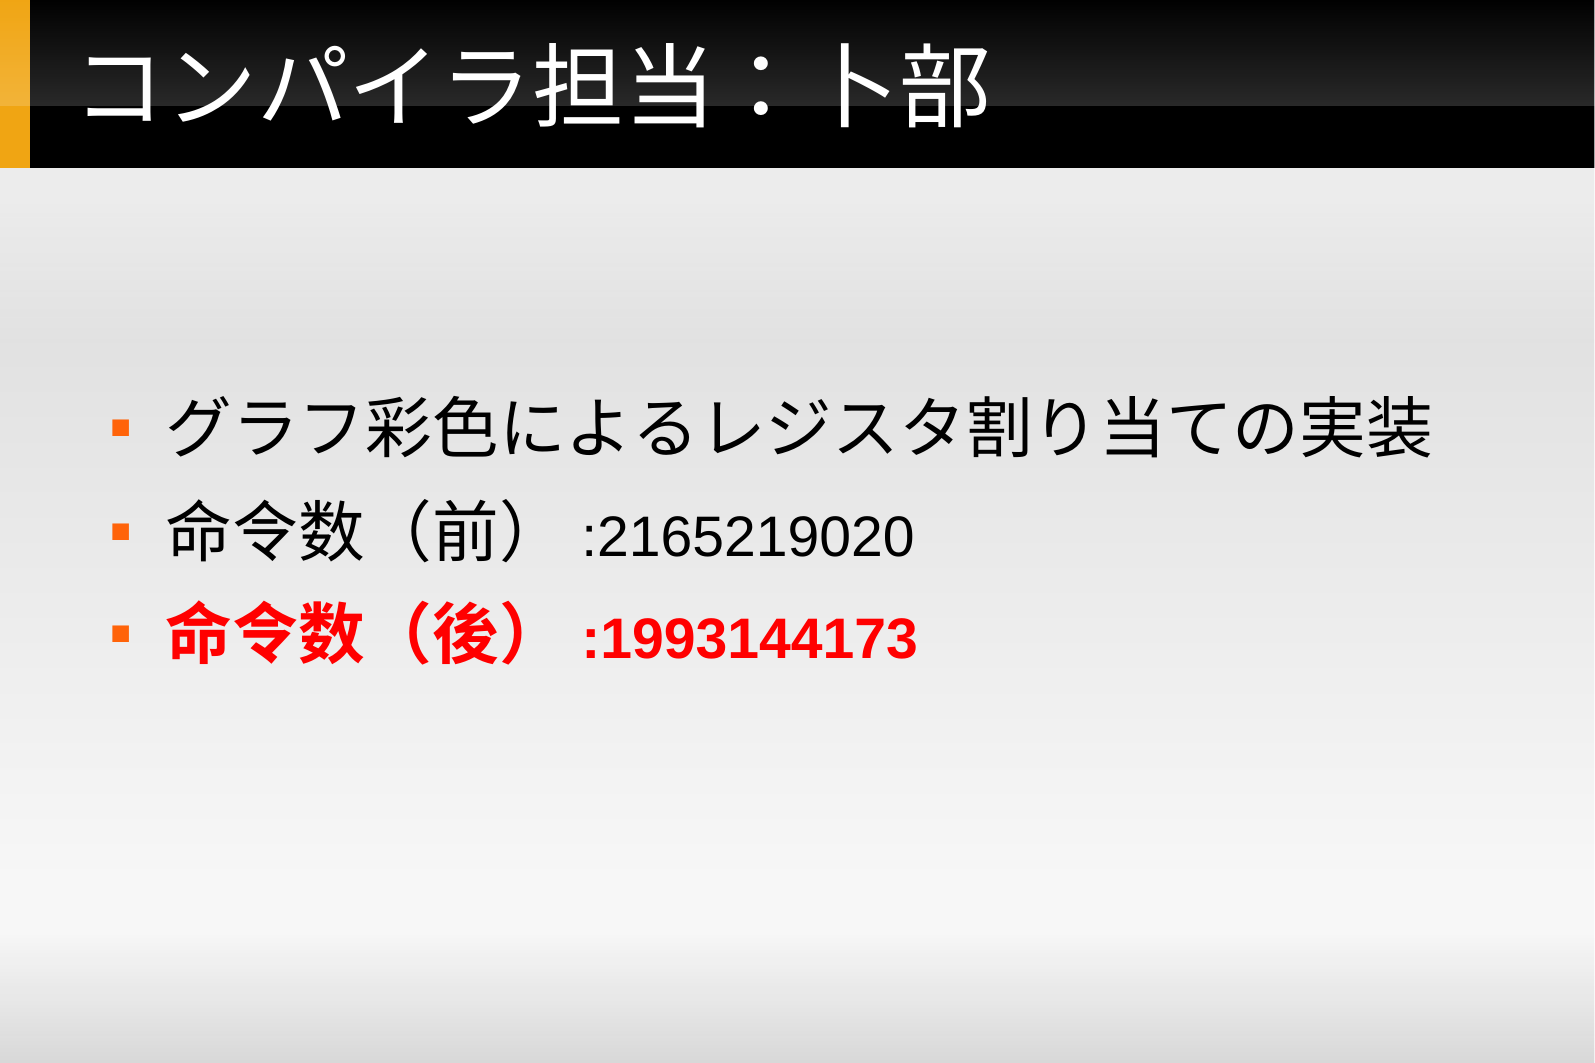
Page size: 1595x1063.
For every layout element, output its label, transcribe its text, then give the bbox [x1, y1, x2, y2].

title コンパイラ担当：卜部 [74, 0, 1510, 178]
list グラフ彩色によるレジスタ割り当ての実装 命令数（前）:2165219020 命令数（後）:1993144173 [76, 391, 1512, 852]
picture [0, 0, 1595, 1063]
